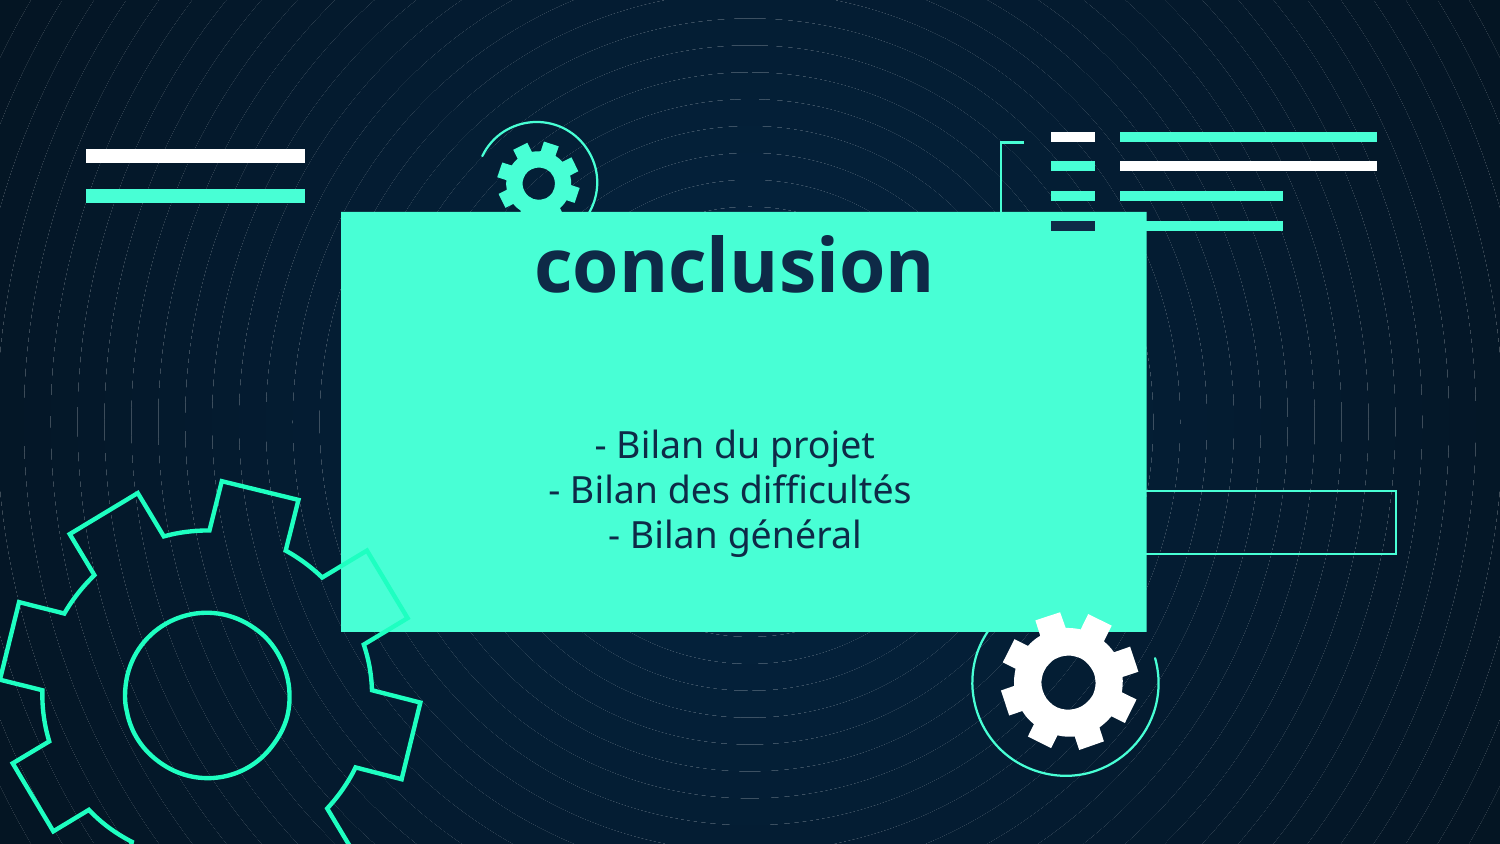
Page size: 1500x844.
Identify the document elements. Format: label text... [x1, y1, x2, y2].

text_box [1120, 221, 1283, 231]
title - Bilan du projet - Bilan des difficultés - Bilan général [445, 335, 1025, 572]
text_box [86, 149, 305, 163]
subtitle conclusion [451, 202, 1019, 436]
text_box [1120, 132, 1377, 142]
text_box [1000, 612, 1139, 751]
text_box [1051, 132, 1095, 142]
text_box [1051, 221, 1095, 231]
text_box [497, 141, 580, 202]
text_box [1120, 161, 1377, 171]
text_box [1120, 191, 1283, 201]
text_box [1051, 161, 1095, 171]
text_box [1051, 191, 1095, 201]
text_box [86, 189, 305, 203]
